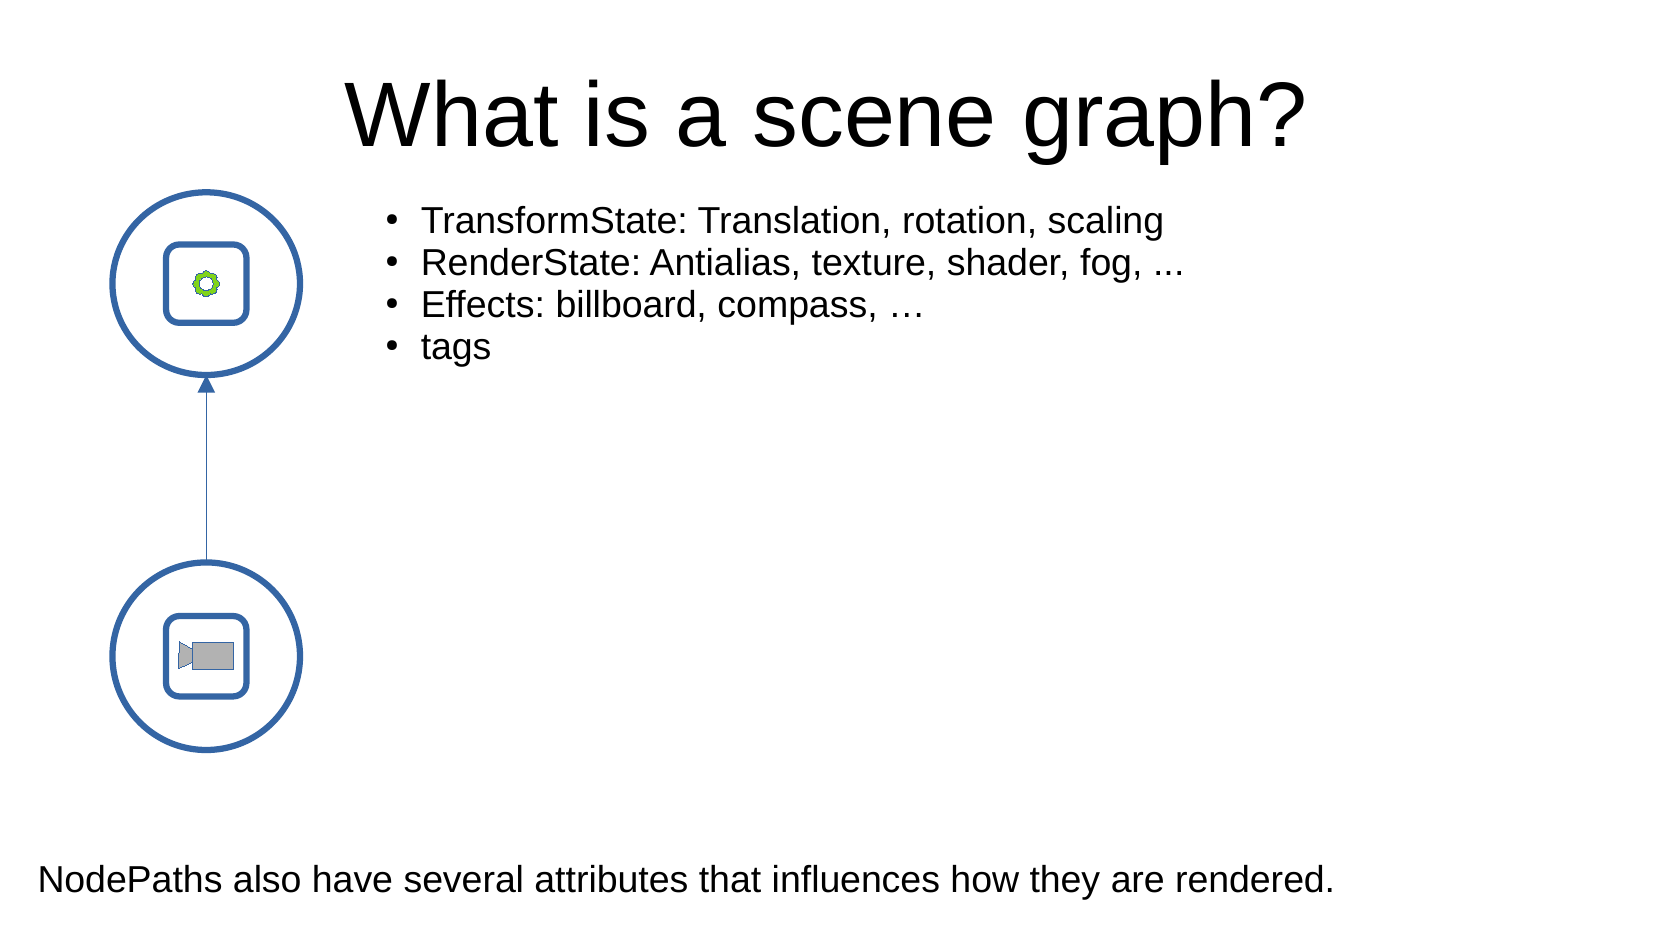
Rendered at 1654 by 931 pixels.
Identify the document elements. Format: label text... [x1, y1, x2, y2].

text_box TransformState: Translation, rotation, scaling RenderState: Antialias, texture, shader, fog, ... Effects: billboard, compass, … tags [370, 192, 1201, 376]
text_box [112, 562, 301, 750]
title What is a scene graph? [82, 37, 1571, 193]
text_box [112, 193, 301, 375]
text_box NodePaths also have several attributes that influences how they are rendered. [37, 750, 1613, 901]
